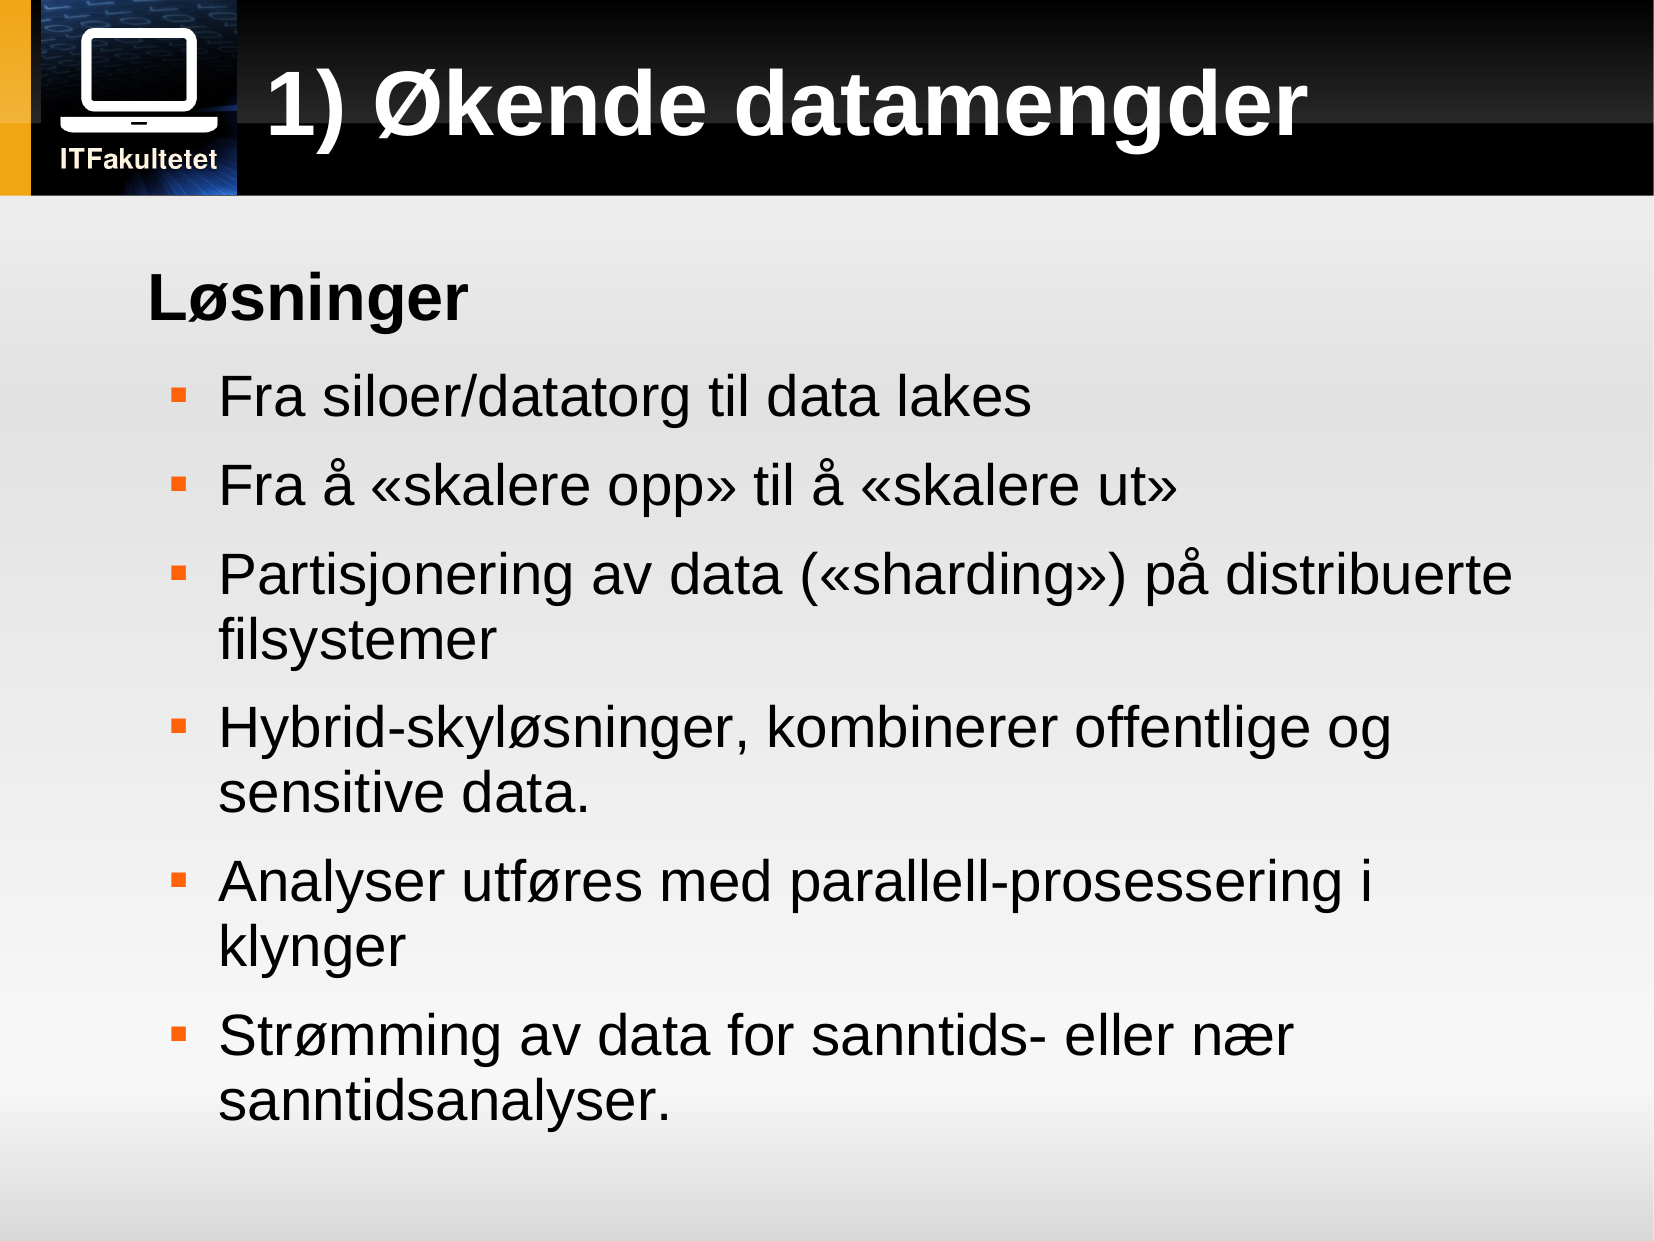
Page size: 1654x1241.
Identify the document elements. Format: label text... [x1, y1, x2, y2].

list Løsninger Fra siloer/datatorg til data lakes Fra å «skalere opp» til å «skalere ut» Partisjonering av data («sharding») på distribuerte filsystemer Hybrid-skyløsninger, kombinerer offentlige og sensitive data. Analyser utføres med parallell-prosessering i klynger Strømming av data for sanntids- eller nær sanntidsanalyser. [76, 259, 1565, 1231]
title 1) Økende datamengder [265, 0, 1565, 208]
picture [0, 0, 1654, 1241]
